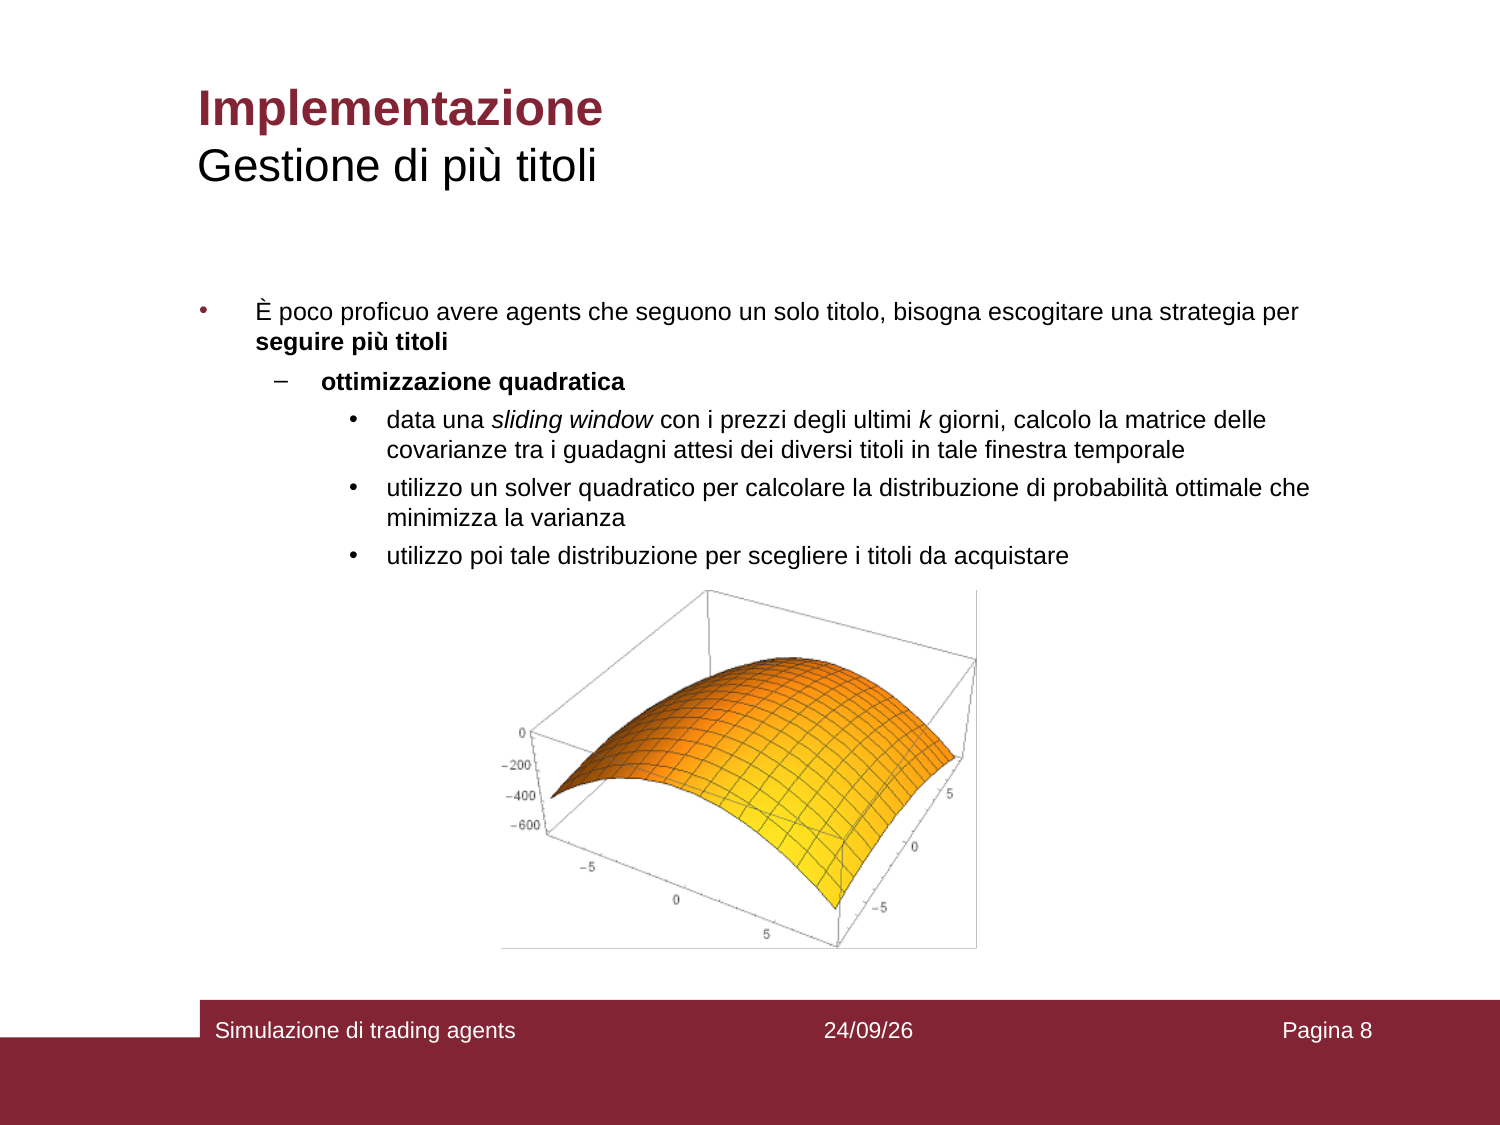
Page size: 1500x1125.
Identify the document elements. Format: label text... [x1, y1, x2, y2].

title Implementazione [183, 67, 1400, 150]
picture [501, 590, 978, 951]
text_box Gestione di più titoli [183, 127, 1398, 198]
list È poco proficuo avere agents che seguono un solo titolo, bisogna escogitare una strategia per seguire più titoli ottimizzazione quadratica data una sliding window con i prezzi degli ultimi k giorni, calcolo la matrice delle covarianze tra i guadagni attesi dei diversi titoli in tale finestra temporale utilizzo un solver quadratico per calcolare la distribuzione di probabilità ottimale che minimizza la varianza utilizzo poi tale distribuzione per scegliere i titoli da acquistare [184, 287, 1400, 950]
